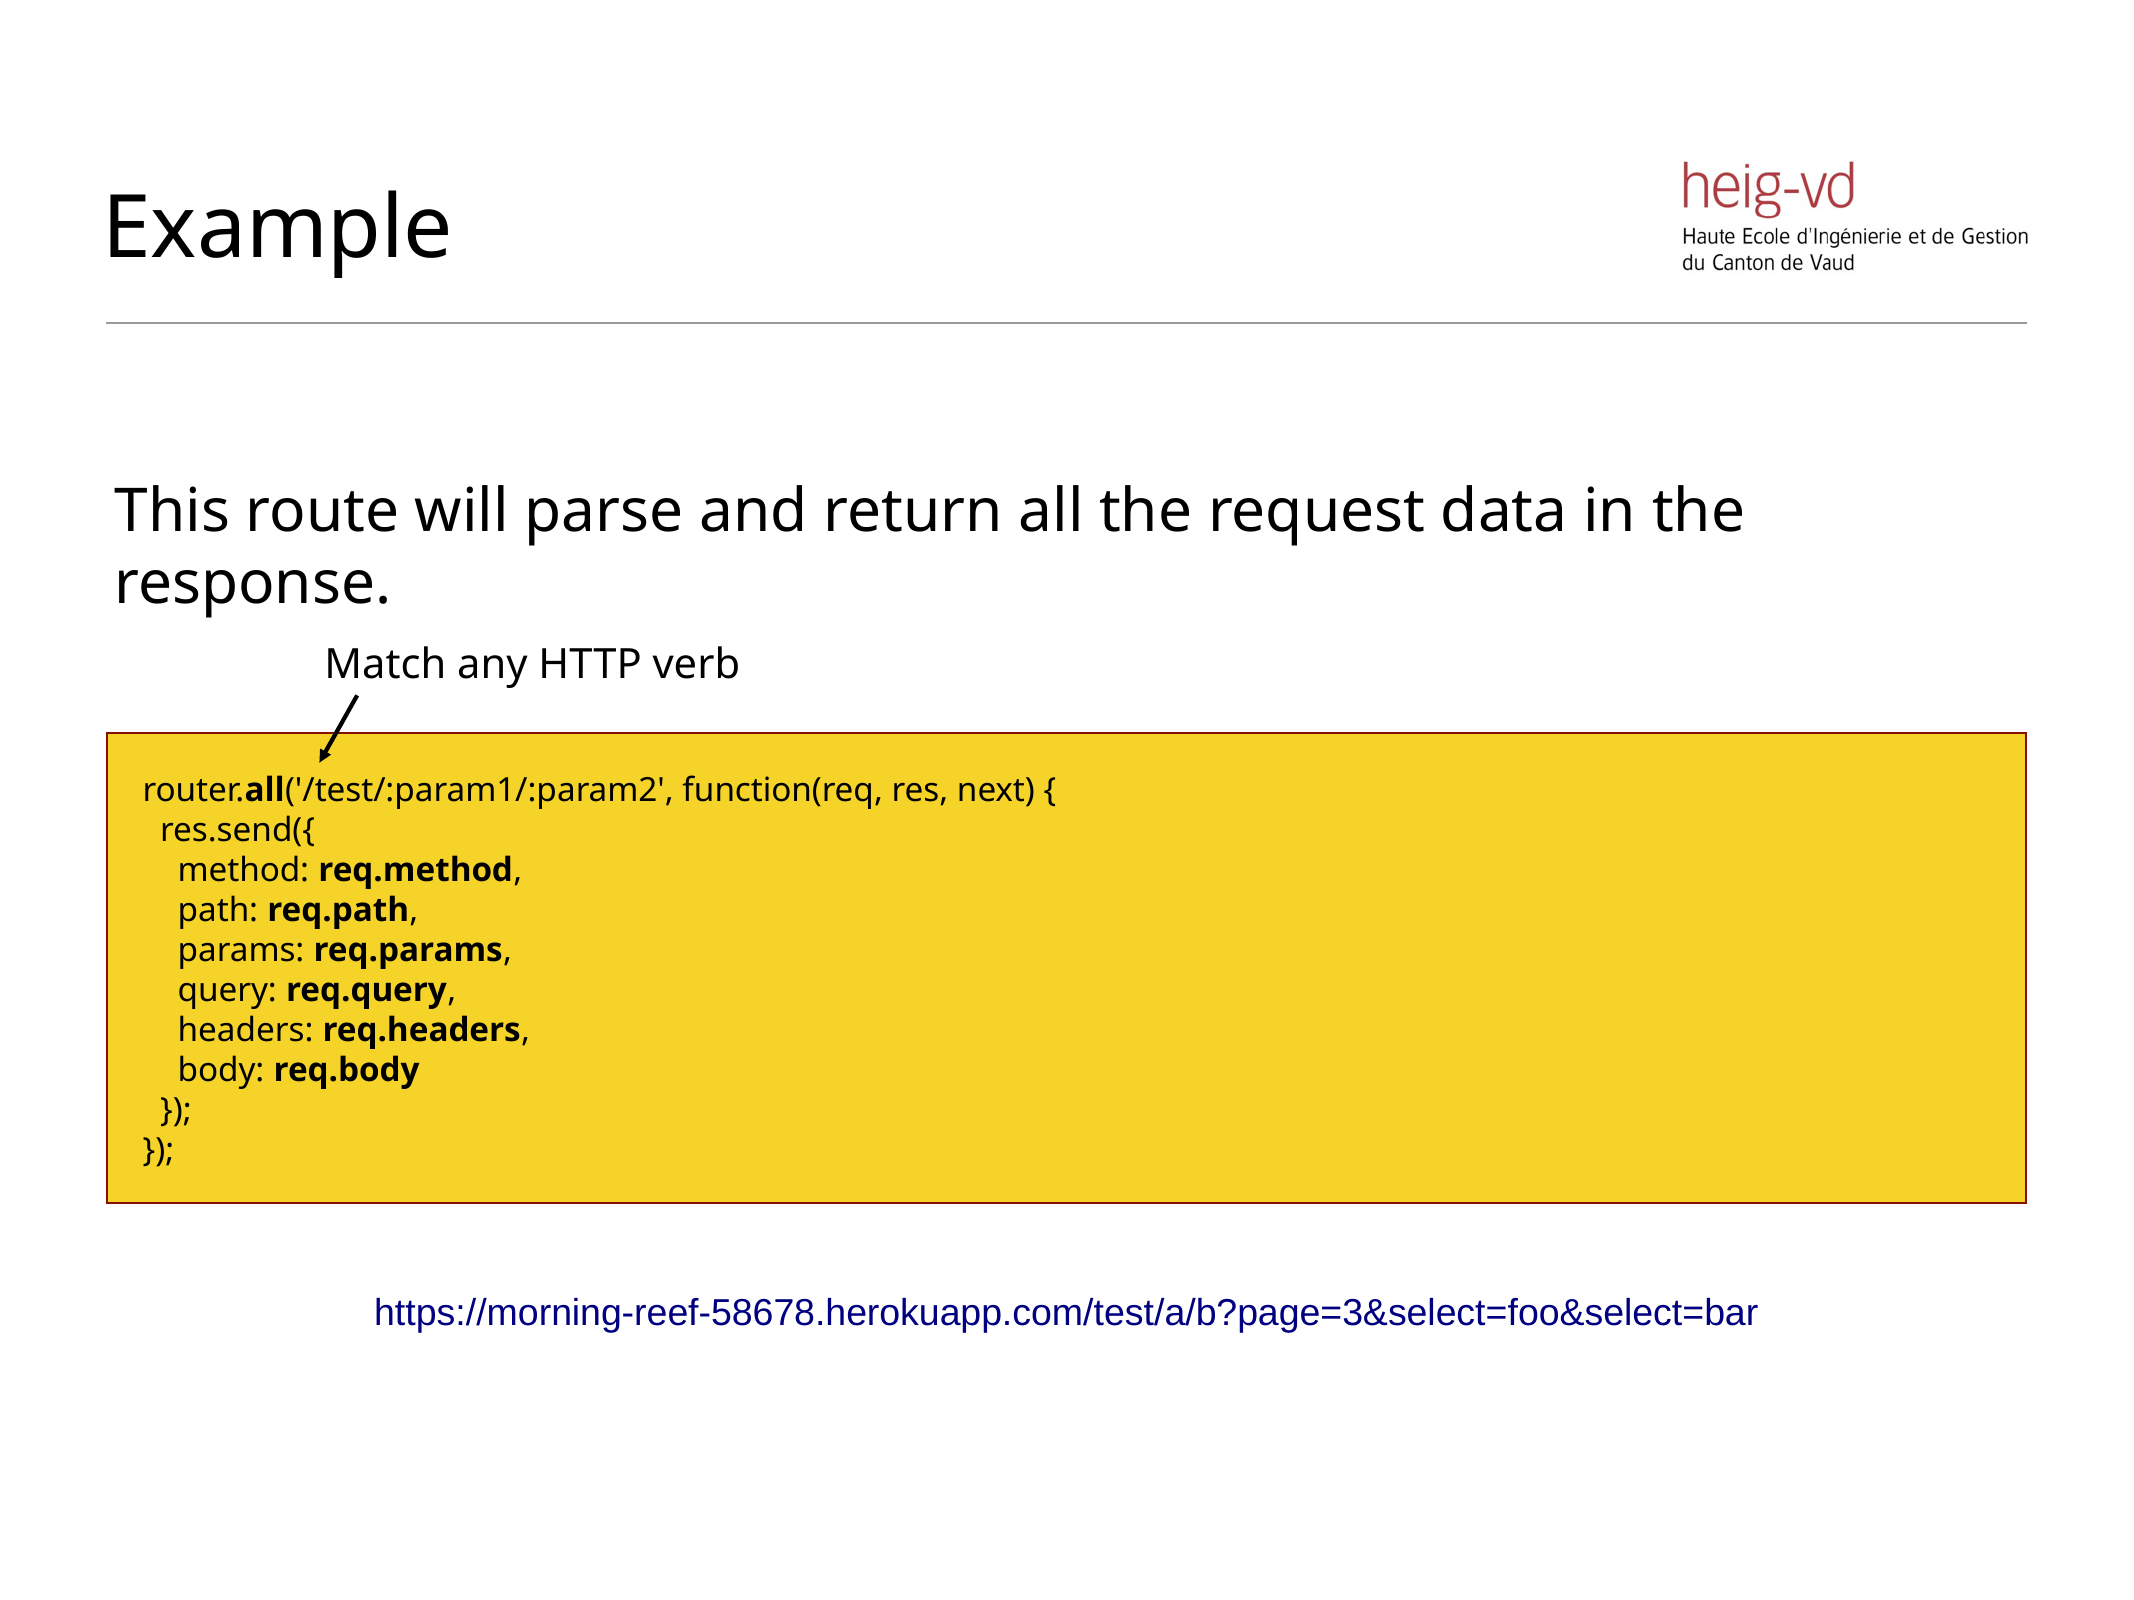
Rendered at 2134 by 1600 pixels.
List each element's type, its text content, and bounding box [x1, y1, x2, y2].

title Example [93, 54, 2040, 284]
text_box router.all('/test/:param1/:param2', function(req, res, next) { res.send({ method: req.method, path: req.path, params: req.params, query: req.query, headers: req.headers, body: req.body }); }); [107, 732, 2027, 1204]
text_box This route will parse and return all the request data in the response. [106, 462, 2027, 625]
text_box https://morning-reef-58678.herokuapp.com/test/a/b?page=3&select=foo&select=bar [365, 1279, 1768, 1342]
text_box Match any HTTP verb [315, 628, 749, 696]
